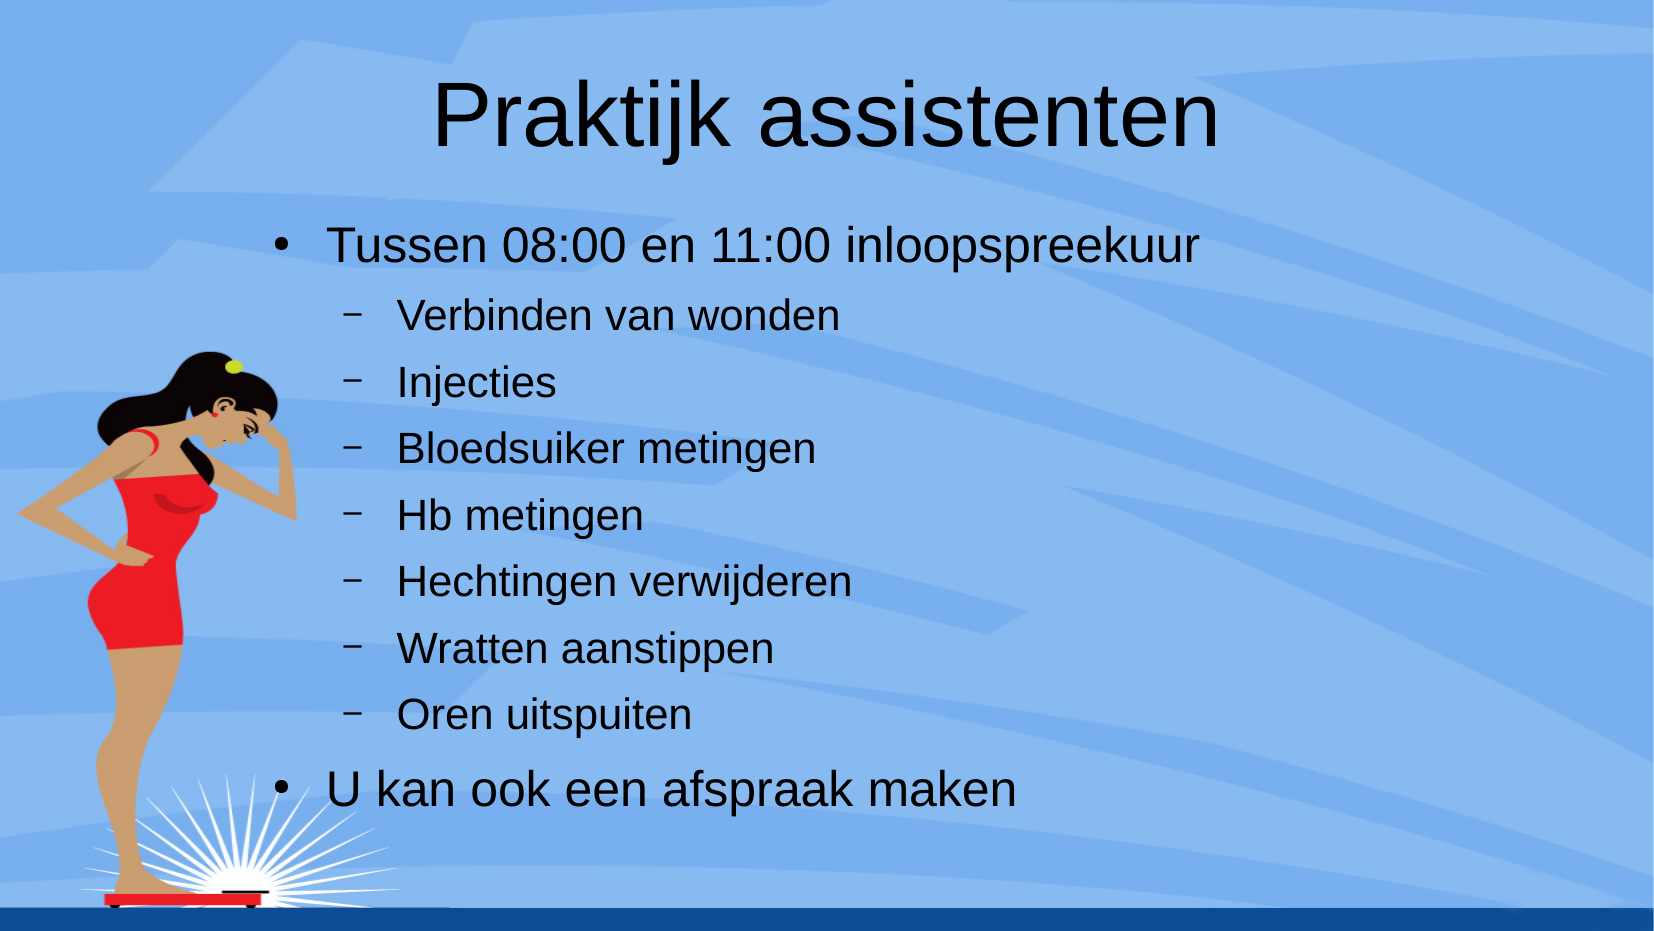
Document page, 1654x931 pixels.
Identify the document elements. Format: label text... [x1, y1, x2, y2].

picture [0, 0, 1654, 931]
title Praktijk assistenten [82, 37, 1571, 193]
list Tussen 08:00 en 11:00 inloopspreekuur Verbinden van wonden Injecties Bloedsuiker metingen Hb metingen Hechtingen verwijderen Wratten aanstippen Oren uitspuiten U kan ook een afspraak maken [255, 217, 1571, 833]
